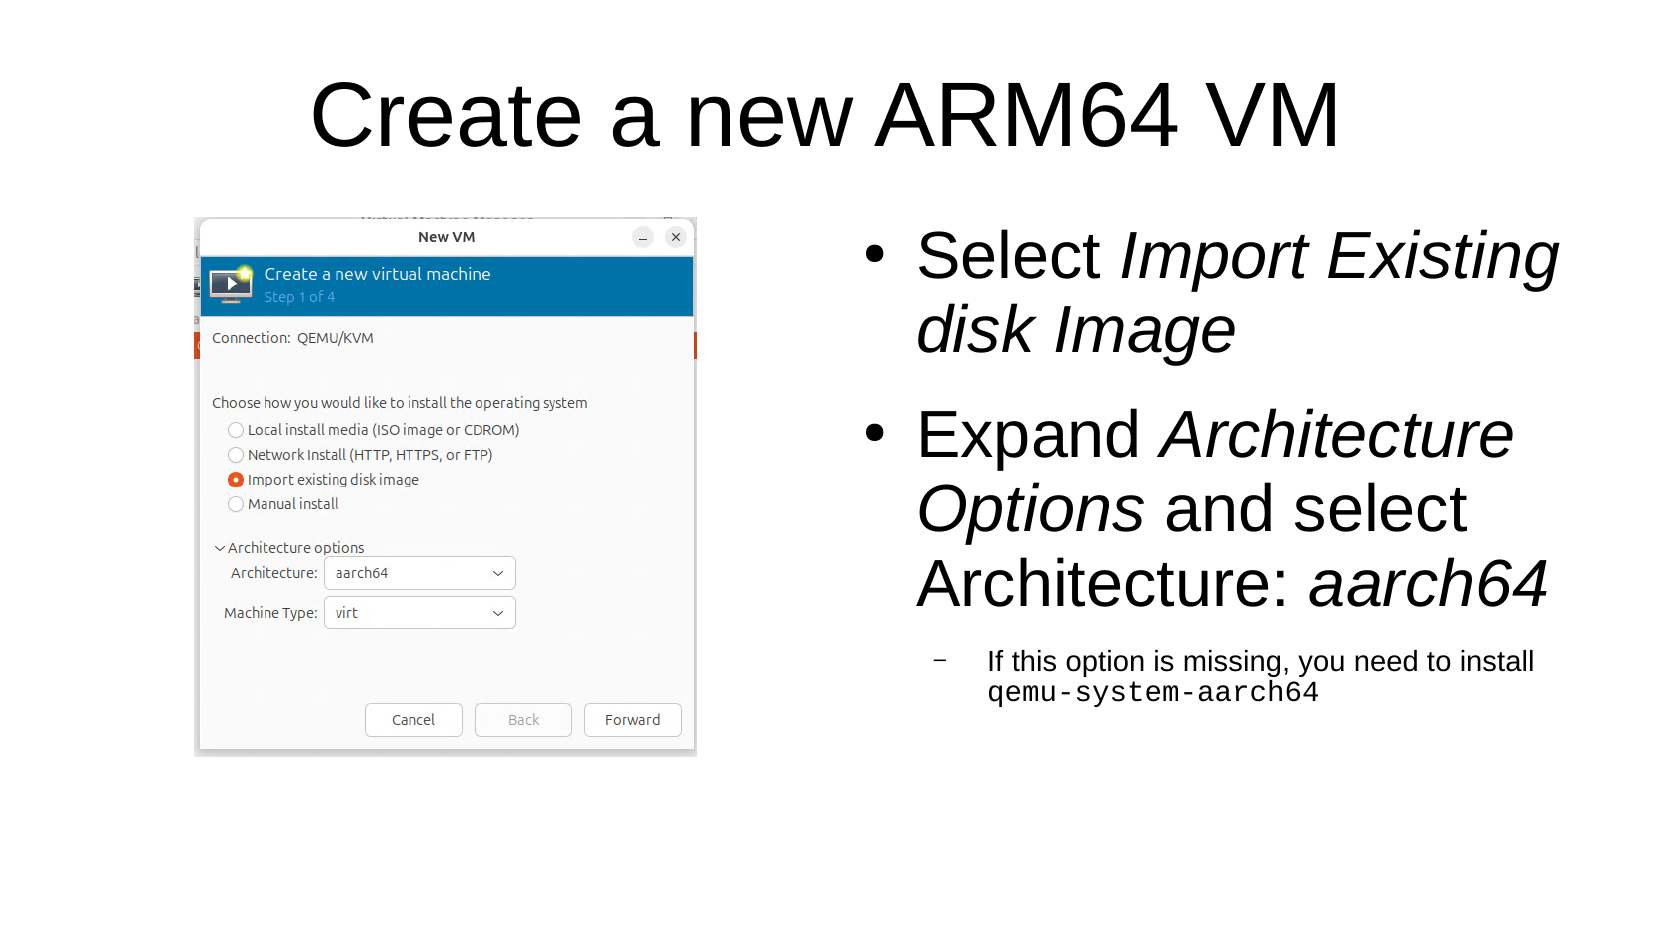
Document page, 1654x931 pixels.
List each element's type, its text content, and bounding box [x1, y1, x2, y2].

title Create a new ARM64 VM [82, 37, 1571, 193]
picture [194, 217, 697, 758]
list Select Import Existing disk Image Expand Architecture Options and select Architecture: aarch64 If this option is missing, you need to install qemu-system-aarch64 [845, 217, 1572, 758]
